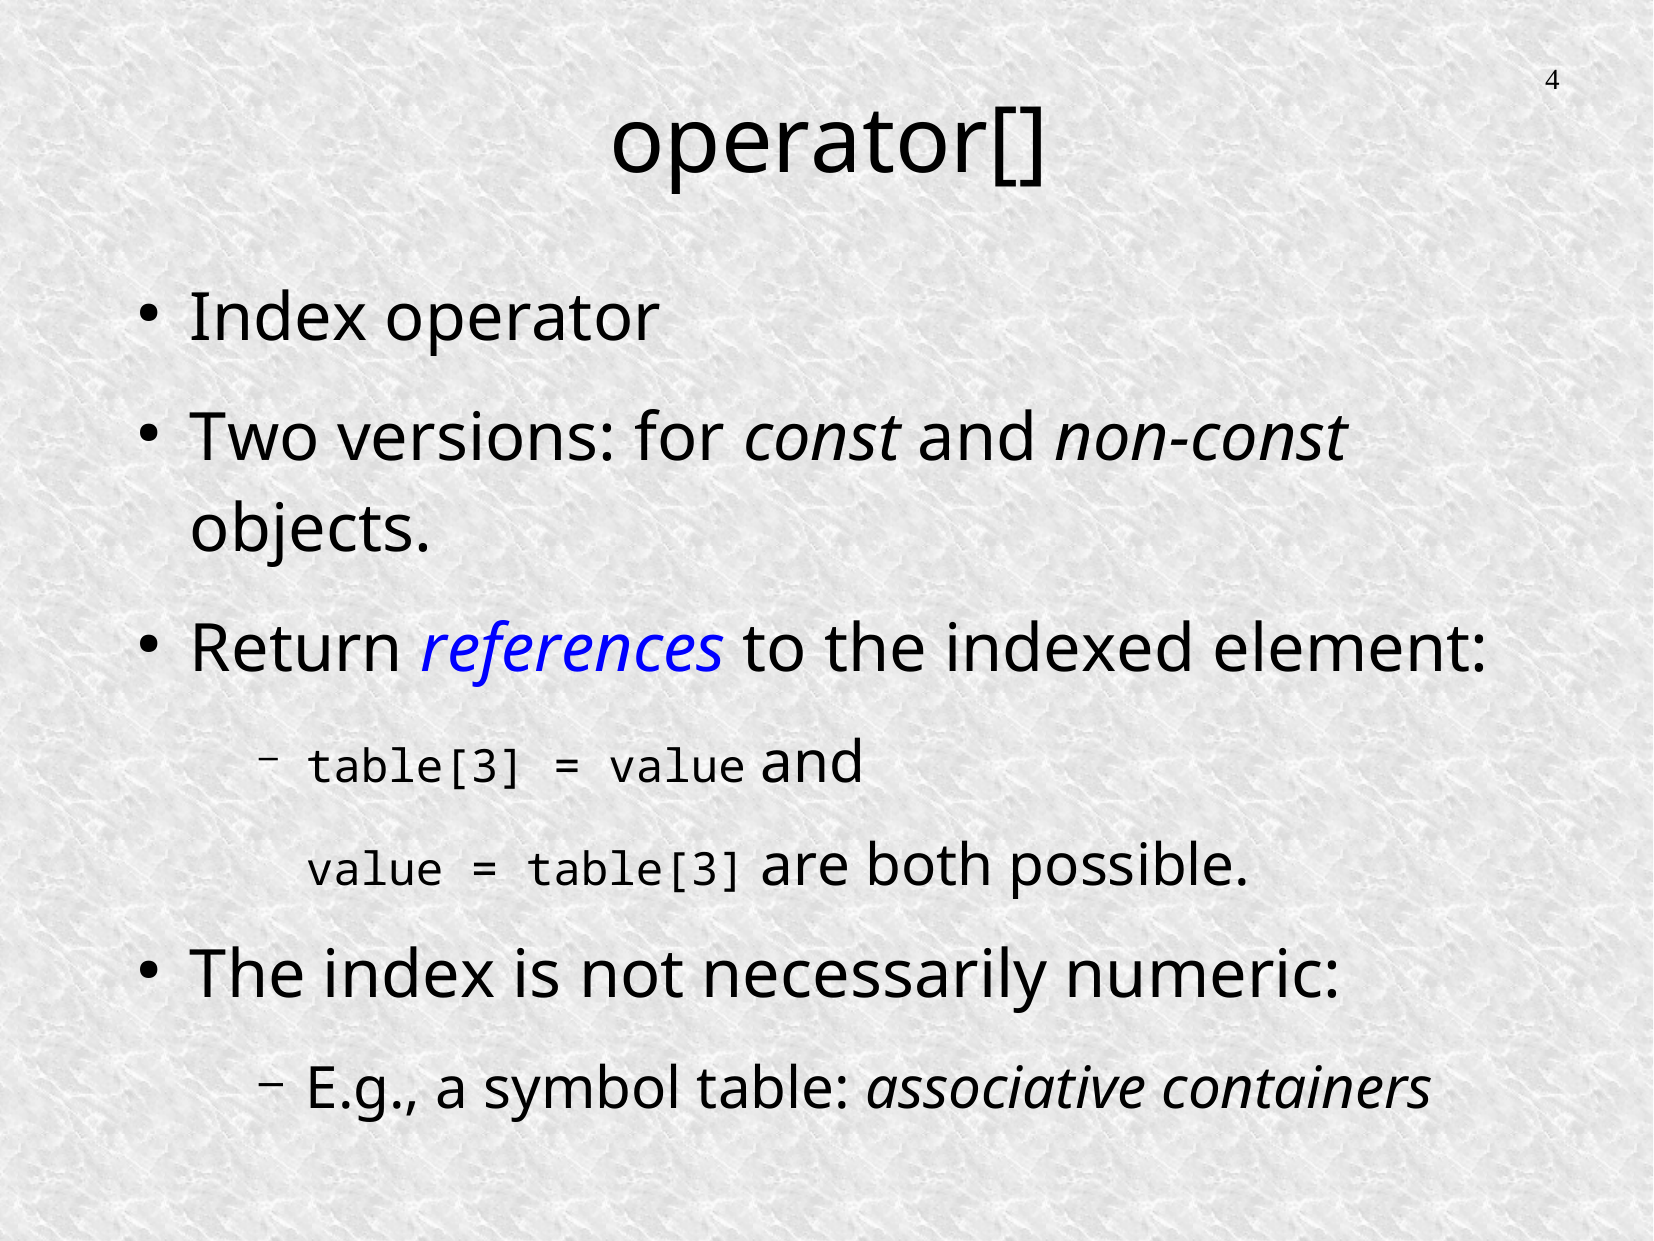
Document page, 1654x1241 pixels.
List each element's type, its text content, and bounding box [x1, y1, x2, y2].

title operator[] [123, 33, 1536, 241]
list Index operator Two versions: for const and non-const objects. Return references to the indexed element: table[3] = value and value = table[3] are both possible. The index is not necessarily numeric: E.g., a symbol table: associative containers [119, 269, 1531, 1172]
picture [0, 0, 1654, 1241]
